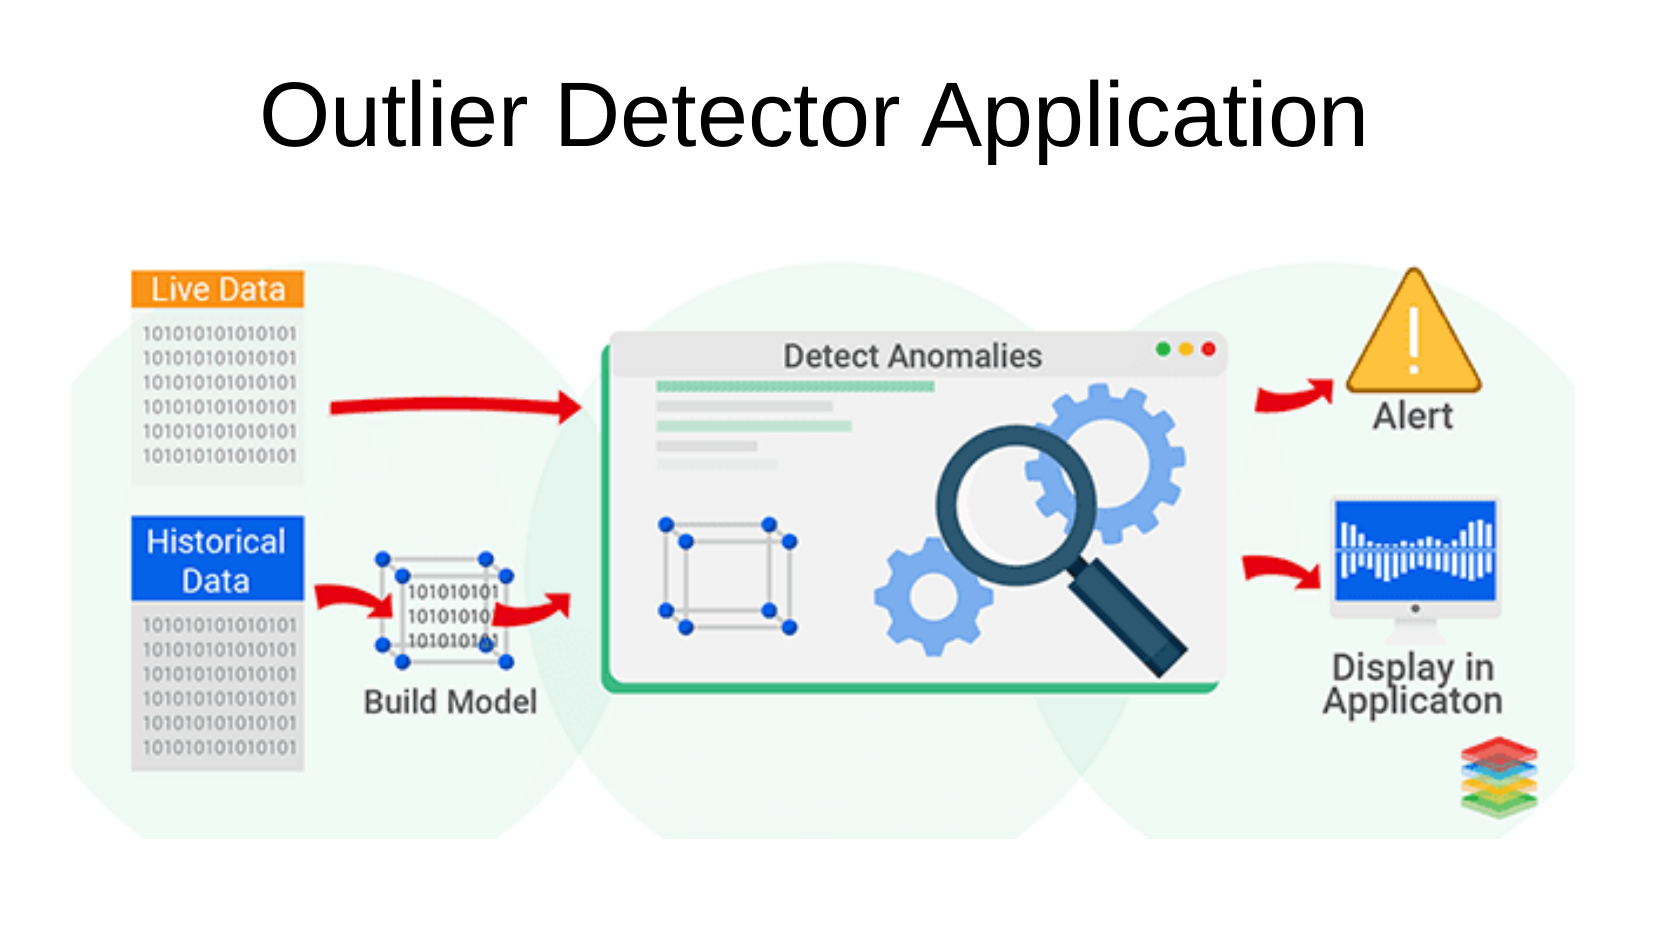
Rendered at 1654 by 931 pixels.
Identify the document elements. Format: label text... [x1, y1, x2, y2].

picture [71, 192, 1575, 839]
title Outlier Detector Application [71, 37, 1560, 192]
